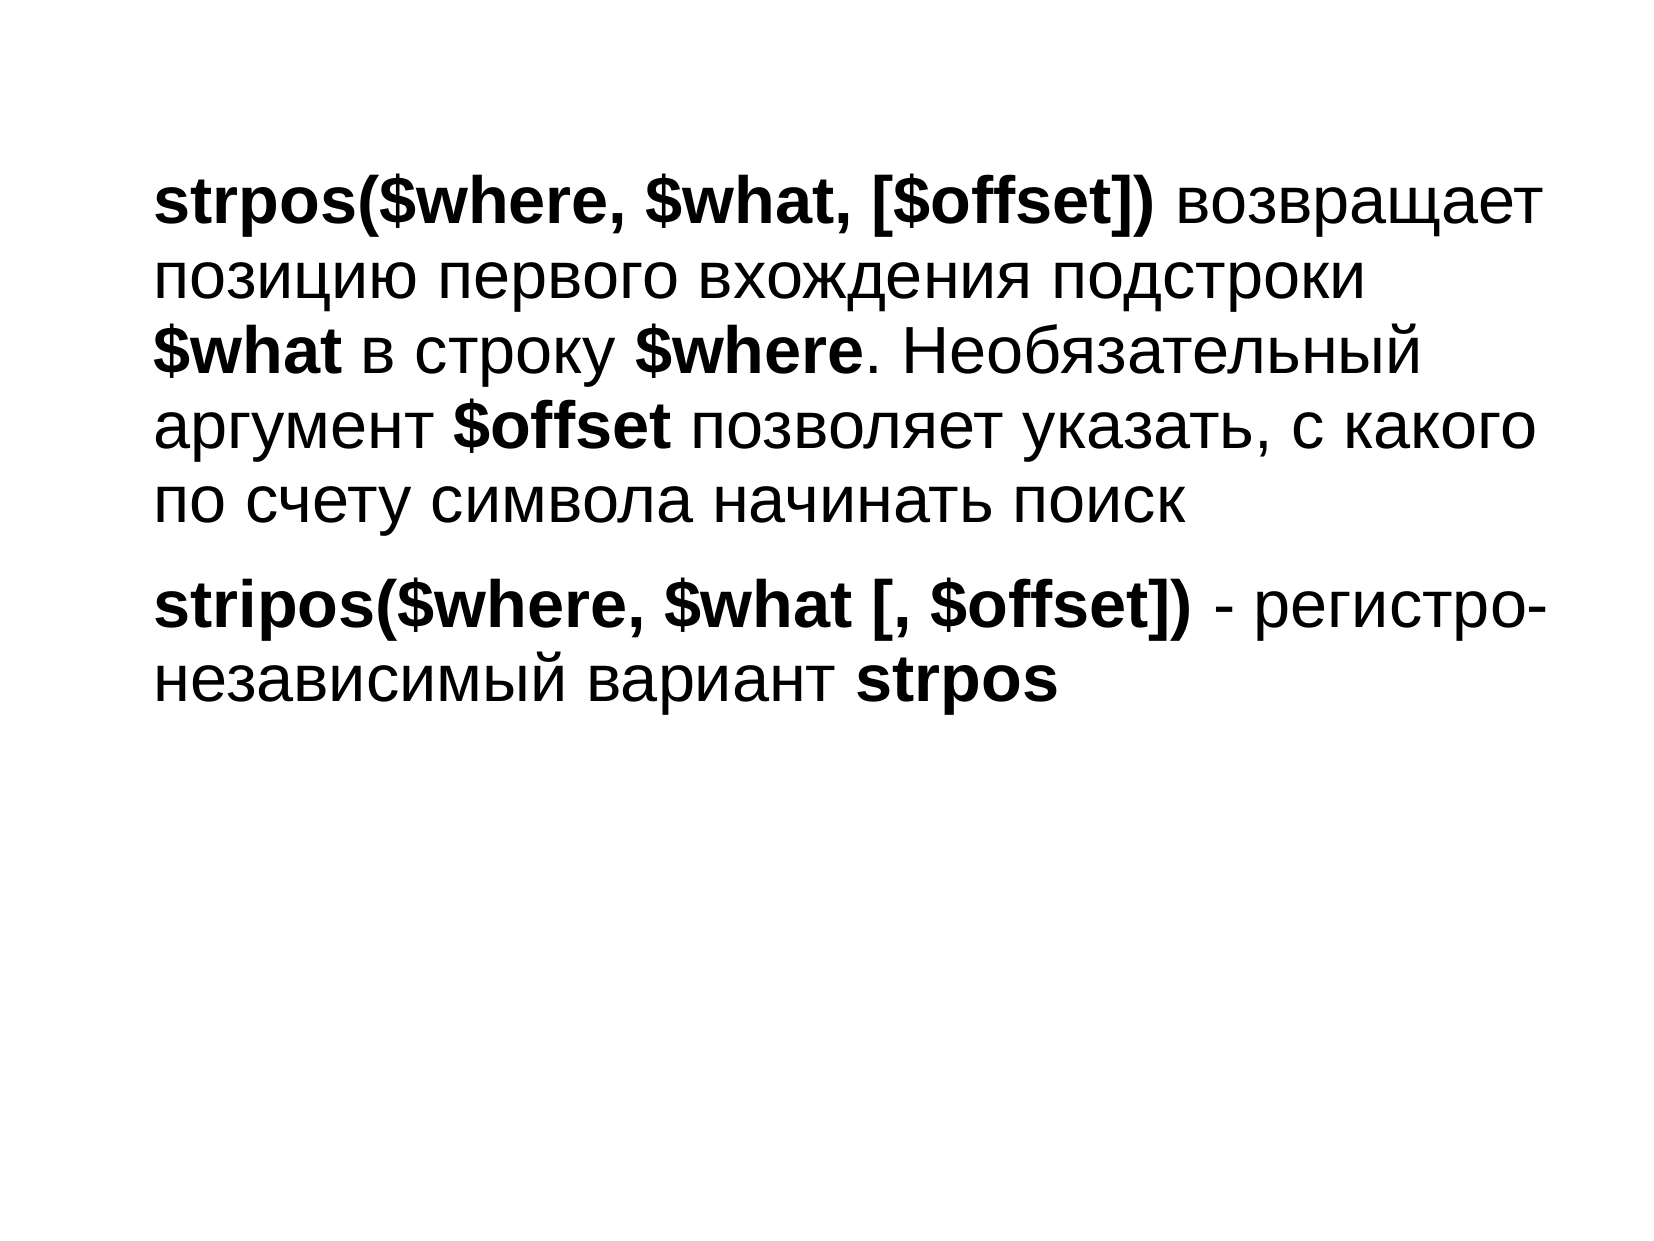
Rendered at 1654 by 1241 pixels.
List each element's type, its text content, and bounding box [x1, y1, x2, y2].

list strpos($where, $what, [$offset]) возвращает позицию первого вхождения подстроки $what в строку $where. Необязательный аргумент $offset позволяет указать, с какого по счету символа начинать поиск stripos($where, $what [, $offset]) - регистро-независимый вариант strpos [82, 59, 1571, 1109]
